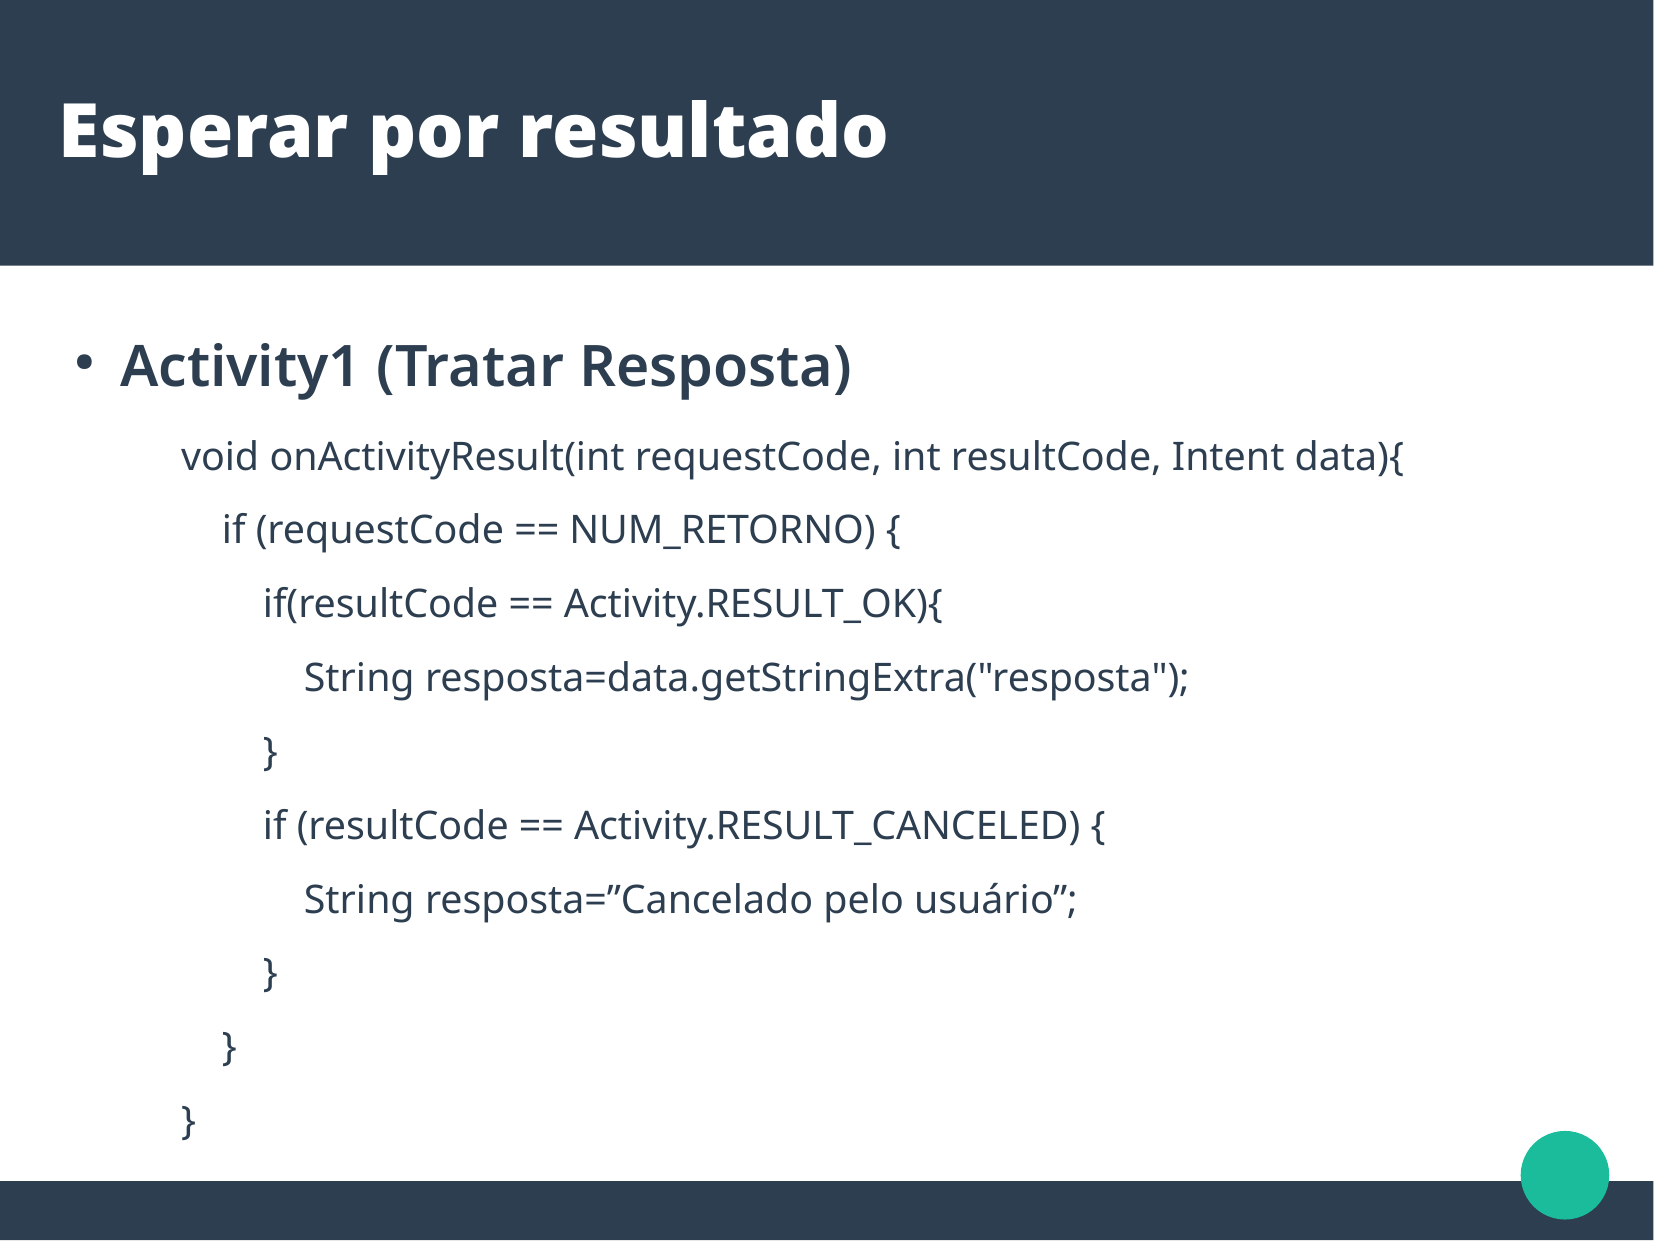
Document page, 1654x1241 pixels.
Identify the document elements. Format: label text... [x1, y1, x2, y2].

title Esperar por resultado [59, 49, 1595, 207]
list Activity1 (Tratar Resposta) void onActivityResult(int requestCode, int resultCode, Intent data){ if (requestCode == NUM_RETORNO) { if(resultCode == Activity.RESULT_OK){ String resposta=data.getStringExtra("resposta"); } if (resultCode == Activity.RESULT_CANCELED) { String resposta=”Cancelado pelo usuário”; } } } [59, 324, 1595, 1152]
